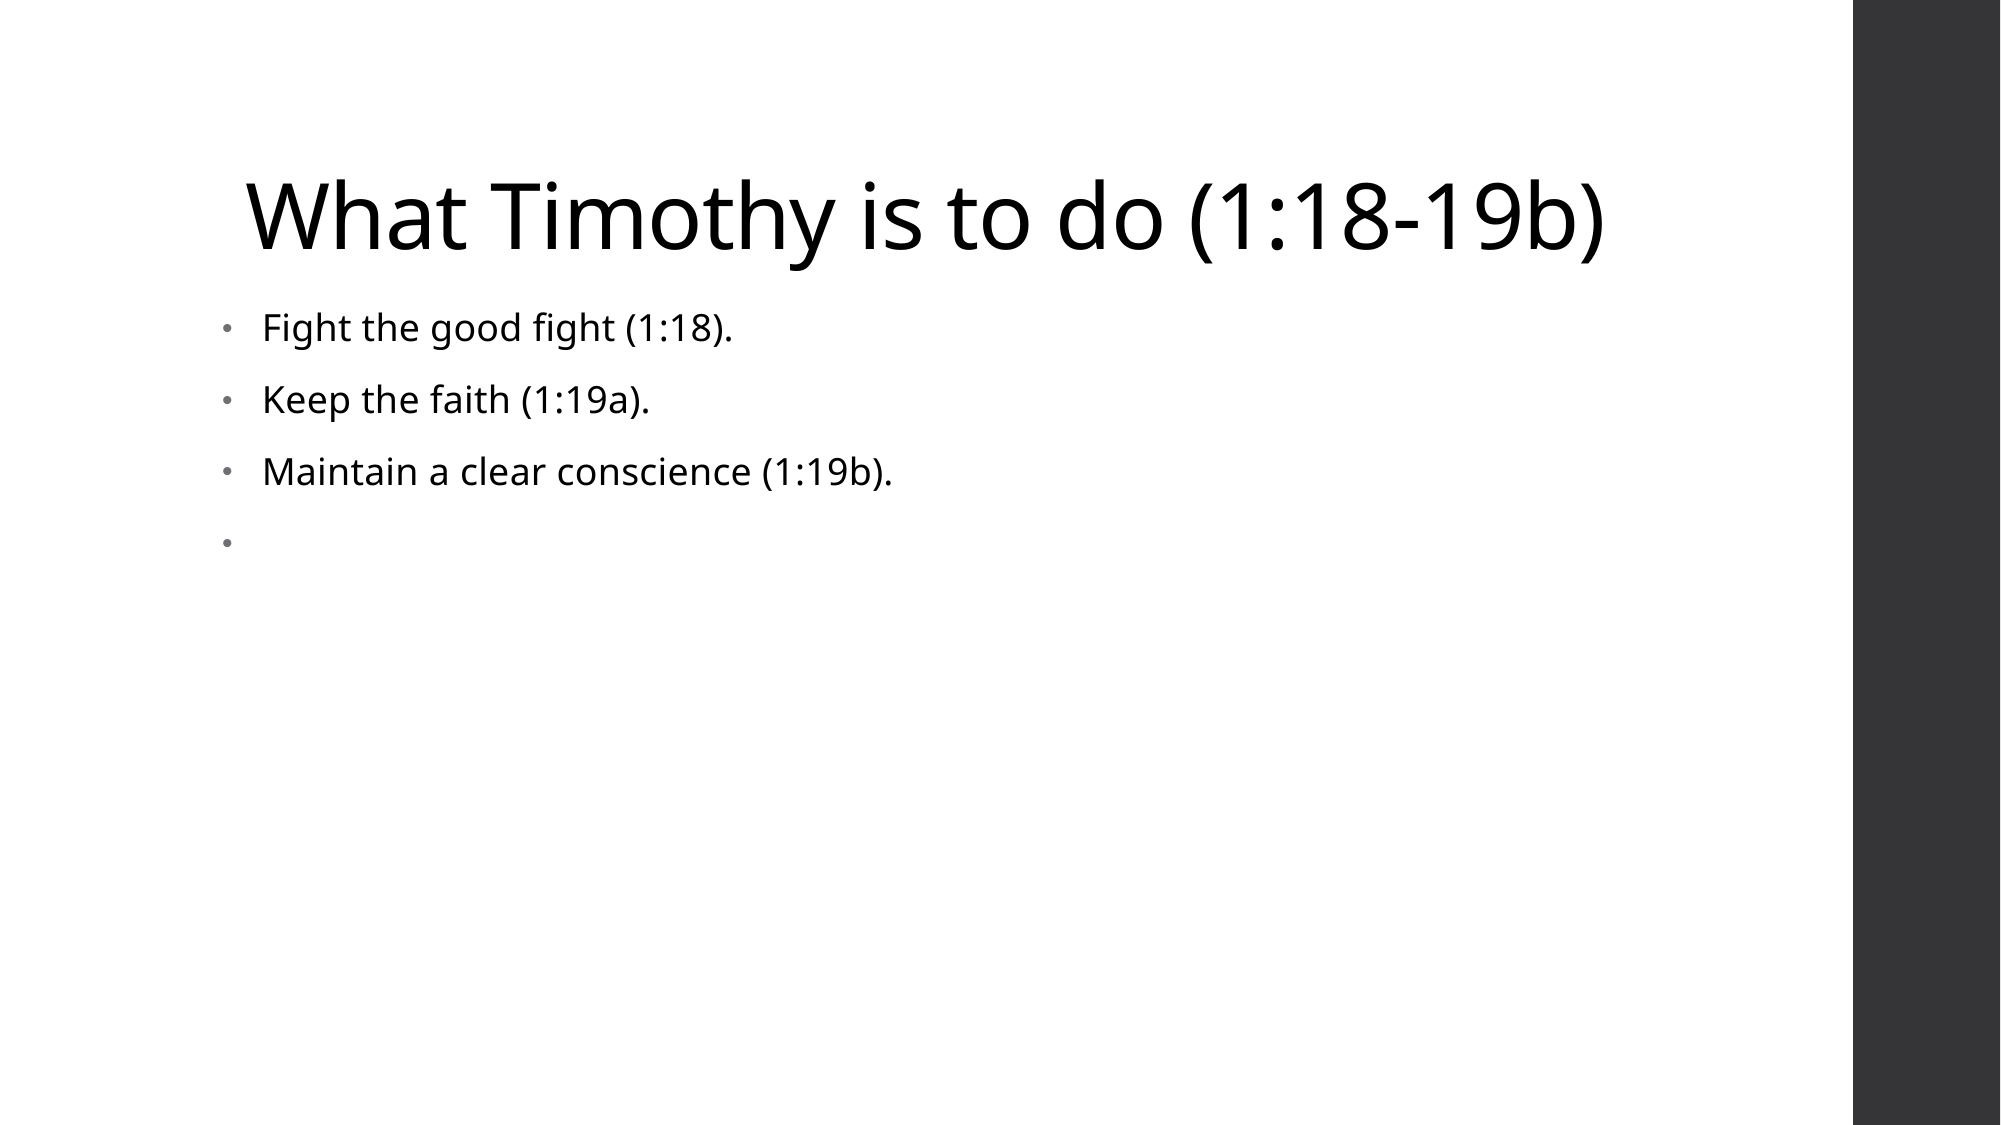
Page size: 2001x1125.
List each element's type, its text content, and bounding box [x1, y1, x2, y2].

list Fight the good fight (1:18). Keep the faith (1:19a). Maintain a clear conscience (1:19b). [206, 299, 1617, 1014]
title What Timothy is to do (1:18-19b) [206, 60, 1797, 278]
